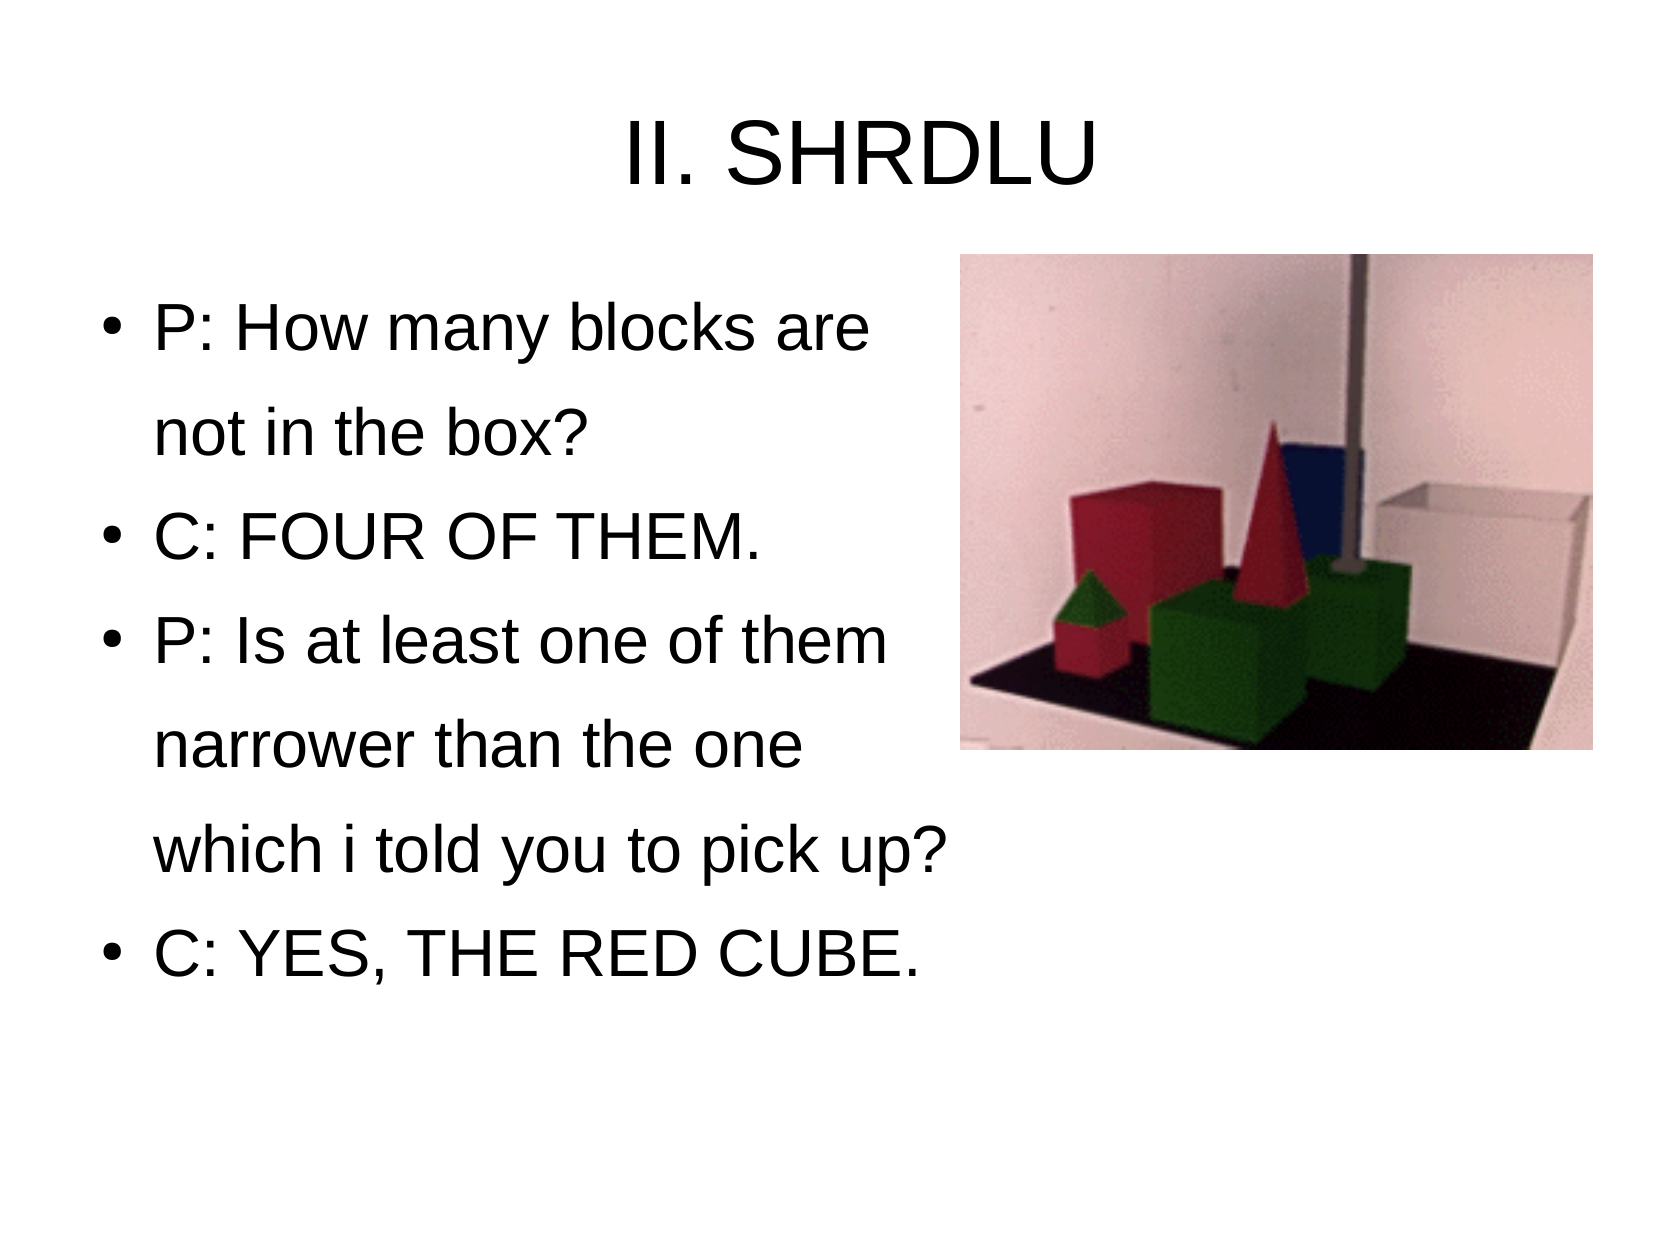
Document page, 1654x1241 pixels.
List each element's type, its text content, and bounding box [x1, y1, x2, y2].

list P: How many blocks are not in the box? C: FOUR OF THEM. P: Is at least one of them narrower than the one which i told you to pick up? C: YES, THE RED CUBE. [82, 290, 1571, 1010]
picture [960, 254, 1593, 751]
title II. SHRDLU [82, 49, 1571, 257]
